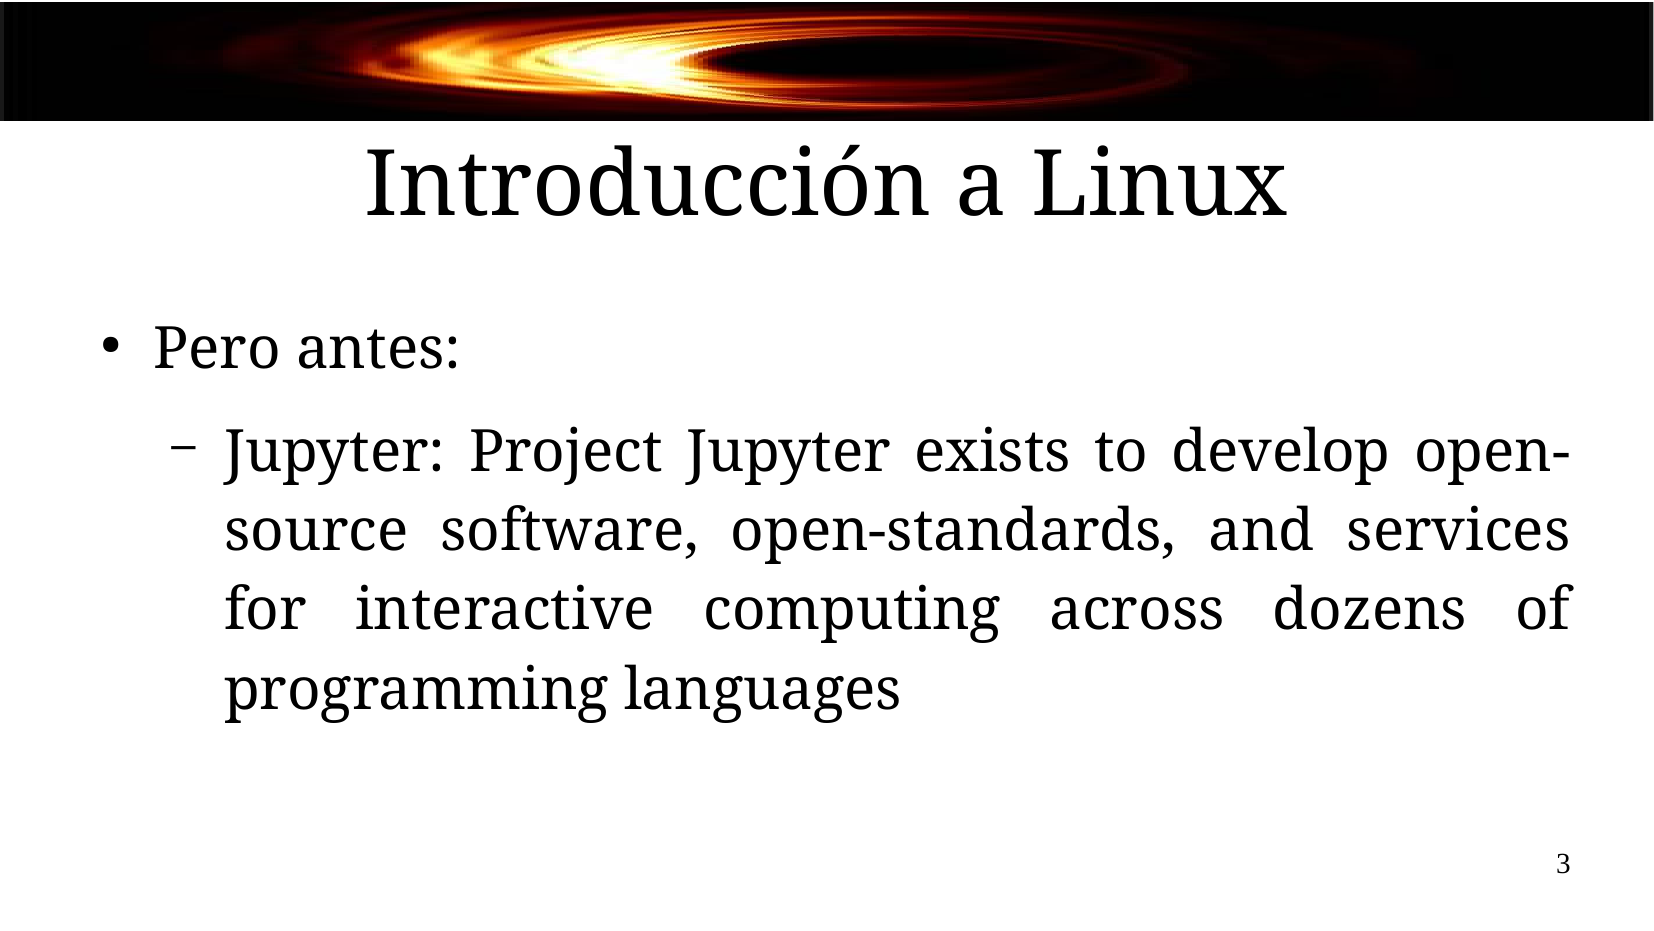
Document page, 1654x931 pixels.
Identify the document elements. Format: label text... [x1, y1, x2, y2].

title Introducción a Linux [82, 121, 1571, 258]
picture [0, 2, 1654, 121]
list Pero antes: Jupyter: Project Jupyter exists to develop open-source software, open-standards, and services for interactive computing across dozens of programming languages [82, 306, 1571, 846]
